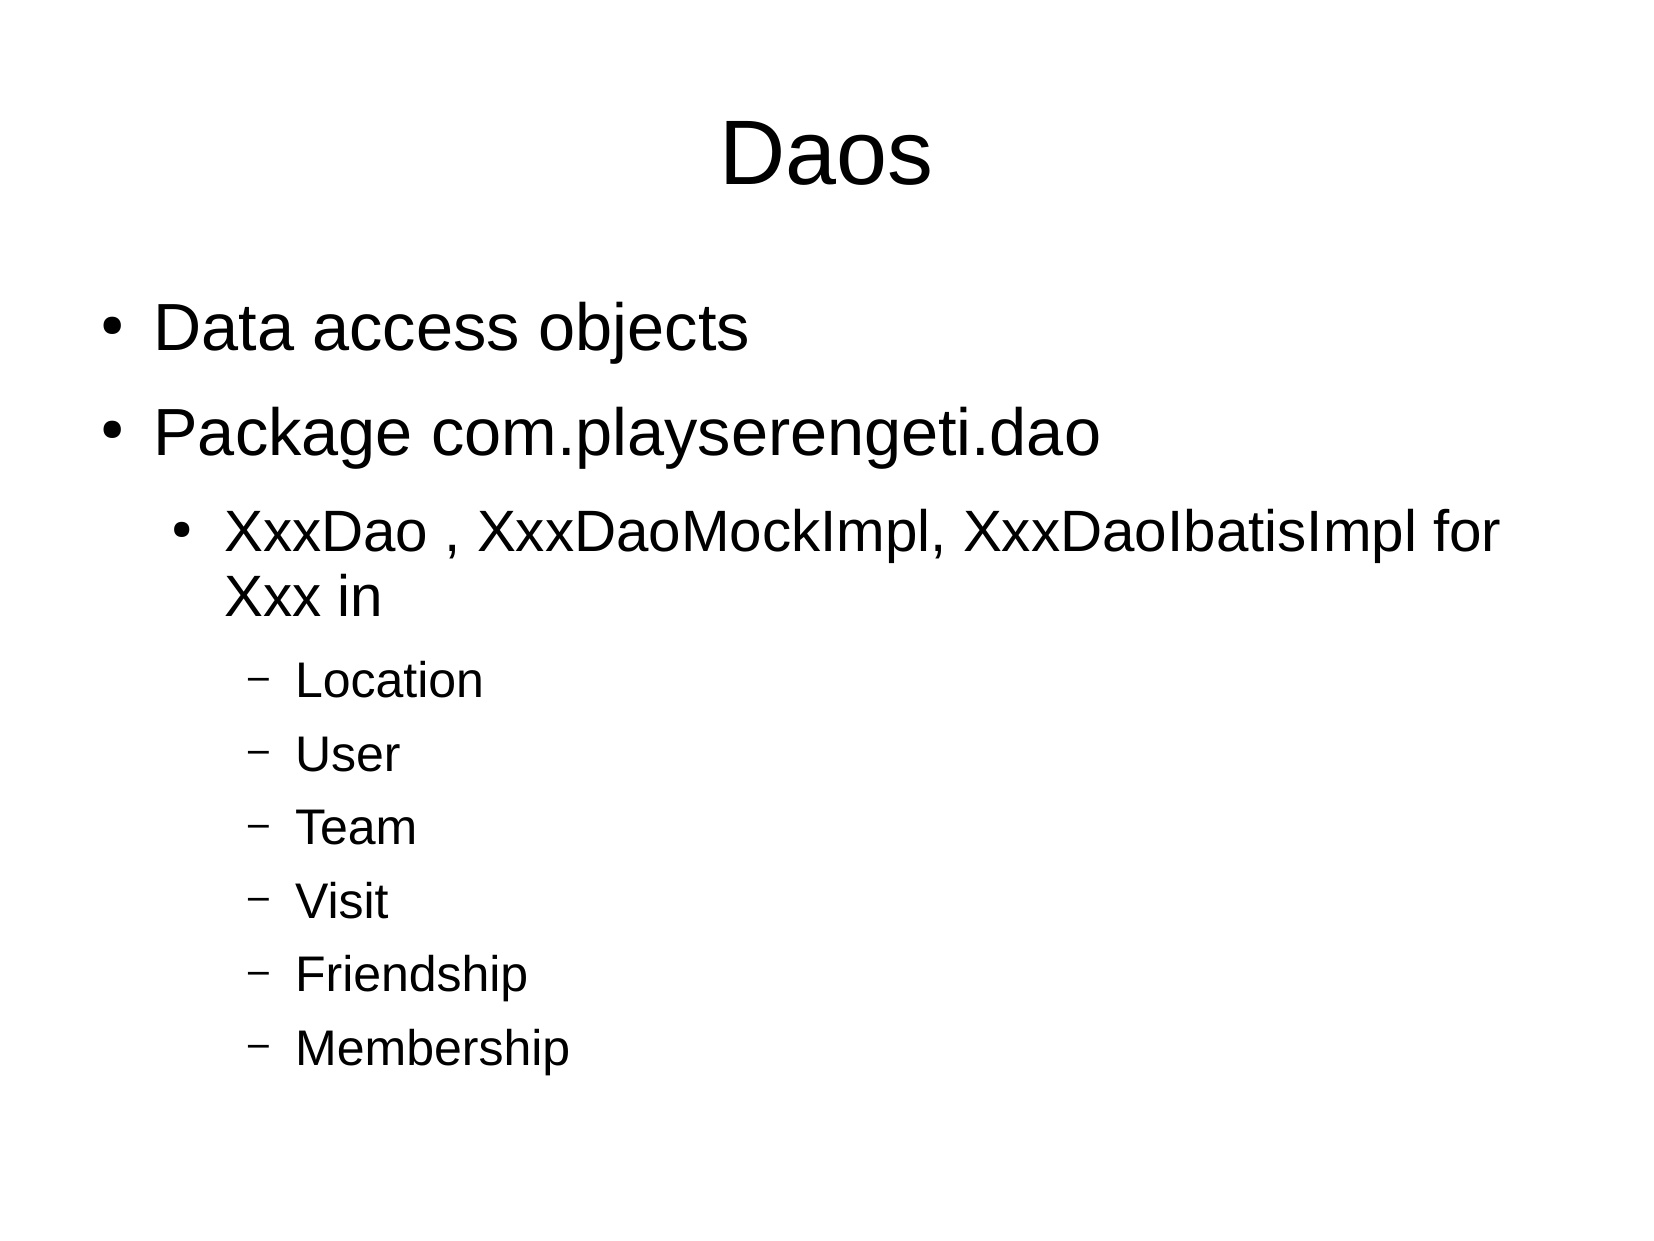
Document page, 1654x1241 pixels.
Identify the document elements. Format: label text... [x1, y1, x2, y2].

title Daos [82, 56, 1571, 250]
list Data access objects Package com.playserengeti.dao XxxDao , XxxDaoMockImpl, XxxDaoIbatisImpl for Xxx in Location User Team Visit Friendship Membership [82, 290, 1571, 1094]
